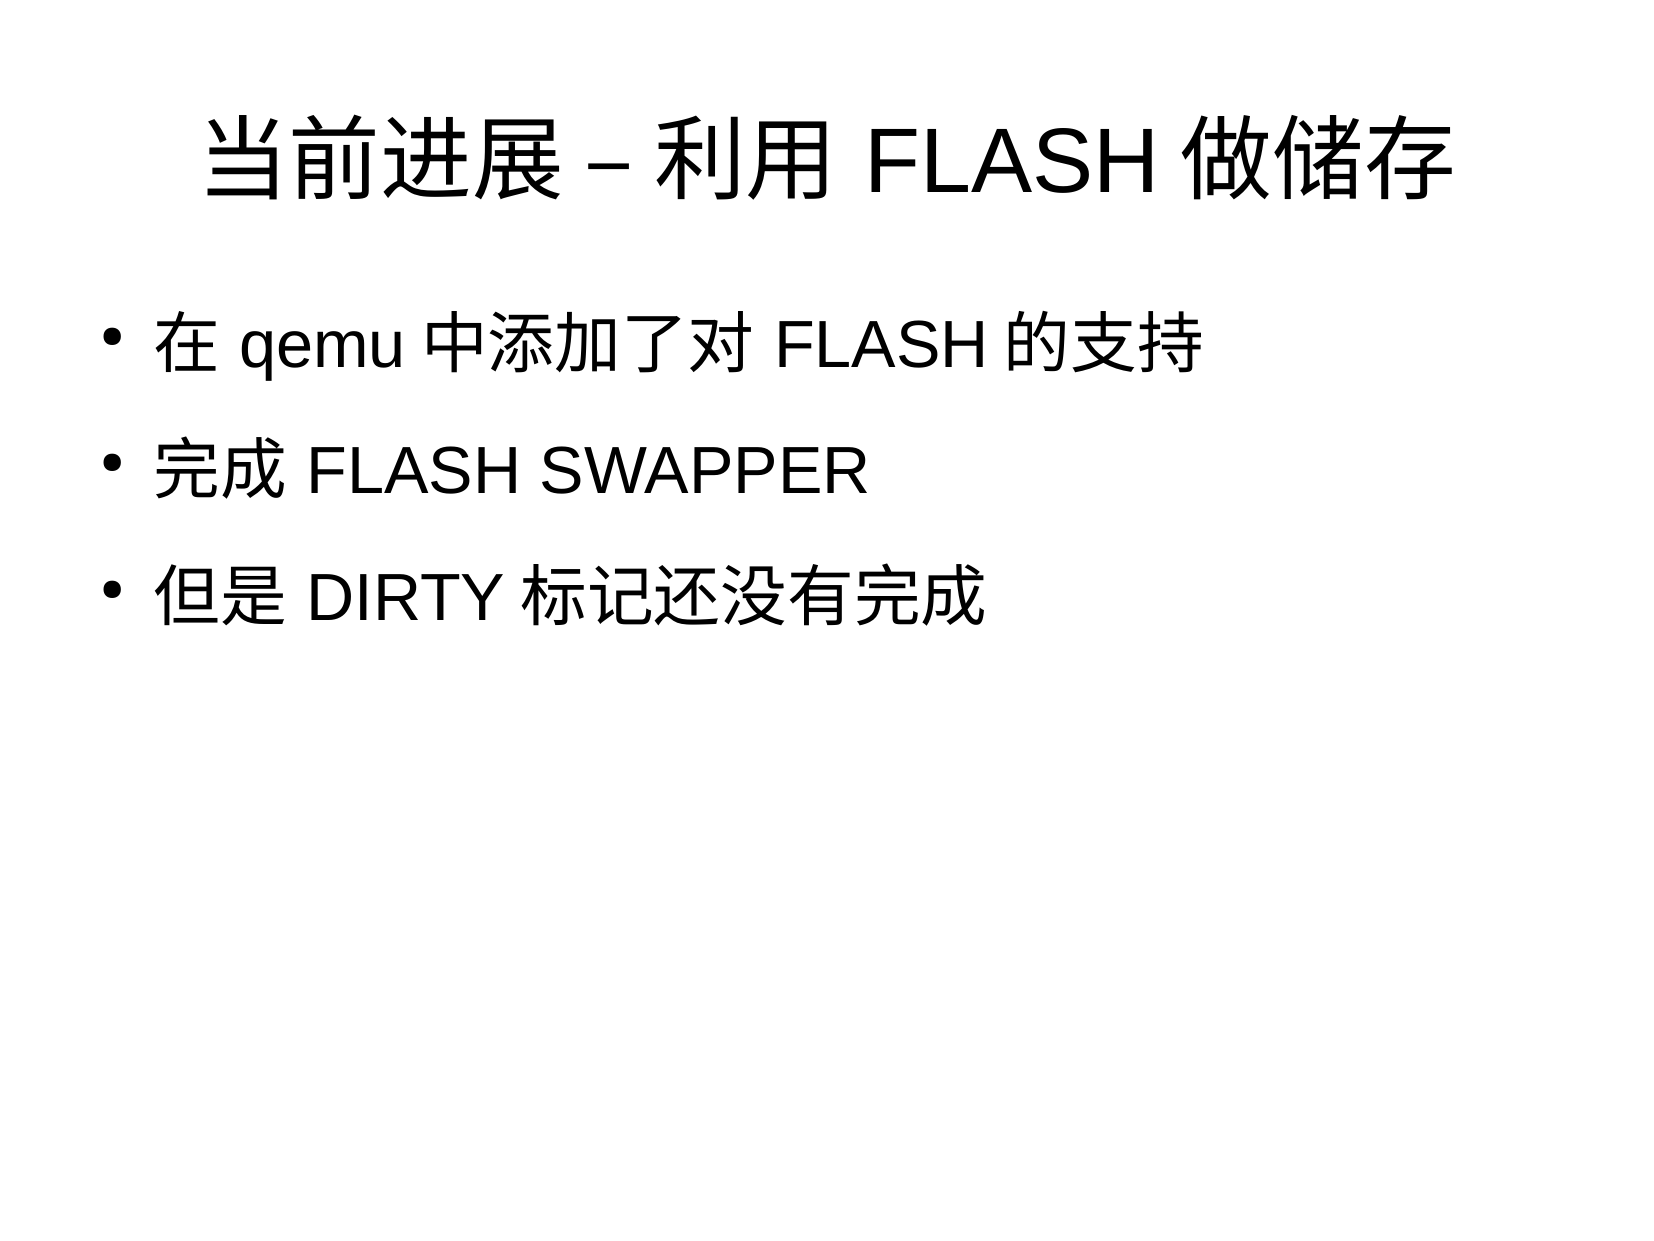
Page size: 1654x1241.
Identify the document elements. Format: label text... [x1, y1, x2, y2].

list 在qemu中添加了对FLASH的支持 完成FLASH SWAPPER 但是DIRTY标记还没有完成 [82, 290, 1571, 1010]
title 当前进展 – 利用FLASH做储存 [82, 49, 1571, 257]
